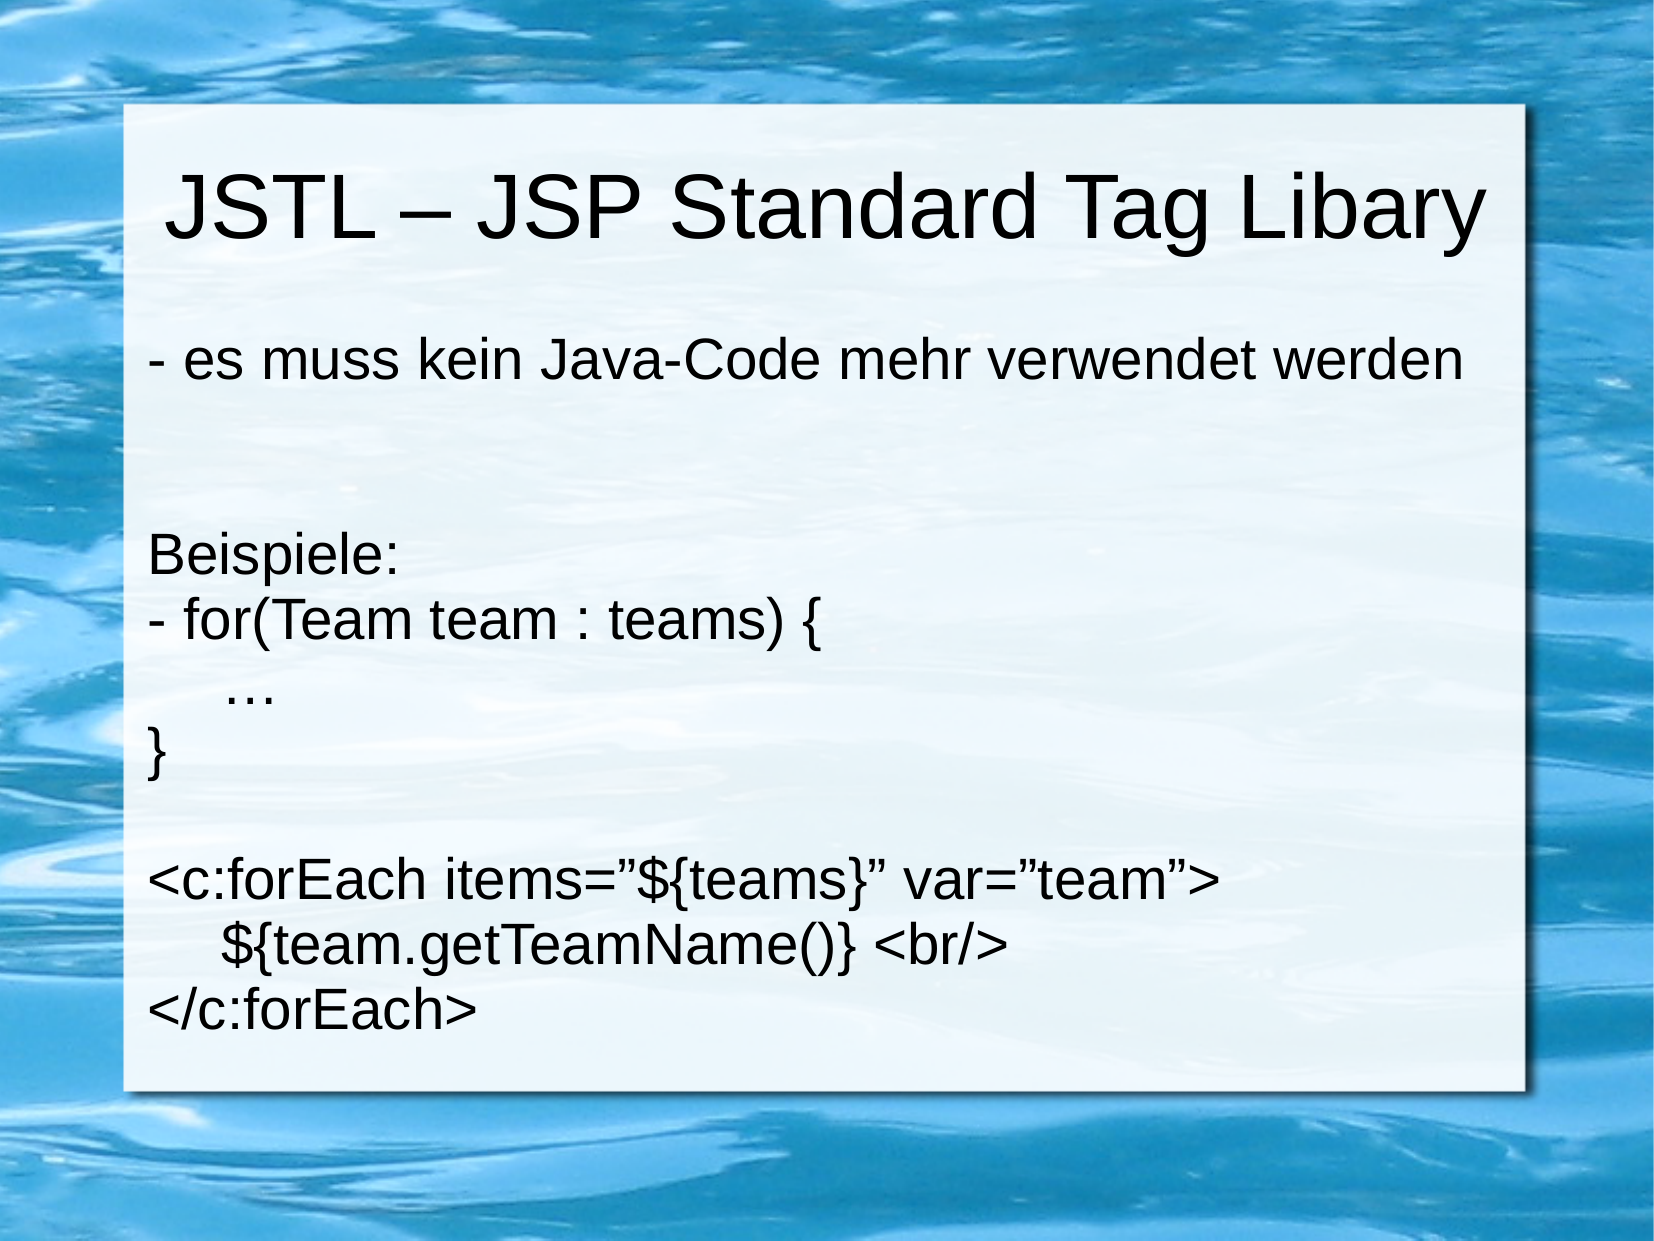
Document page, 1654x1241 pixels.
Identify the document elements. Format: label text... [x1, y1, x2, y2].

picture [0, 0, 1654, 1241]
title JSTL – JSP Standard Tag Libary [147, 118, 1506, 296]
subtitle - es muss kein Java-Code mehr verwendet werden Beispiele: - for(Team team : teams) { … } <c:forEach items=”${teams}” var=”team”> ${team.getTeamName()} <br/> </c:forEach> [147, 324, 1506, 1045]
